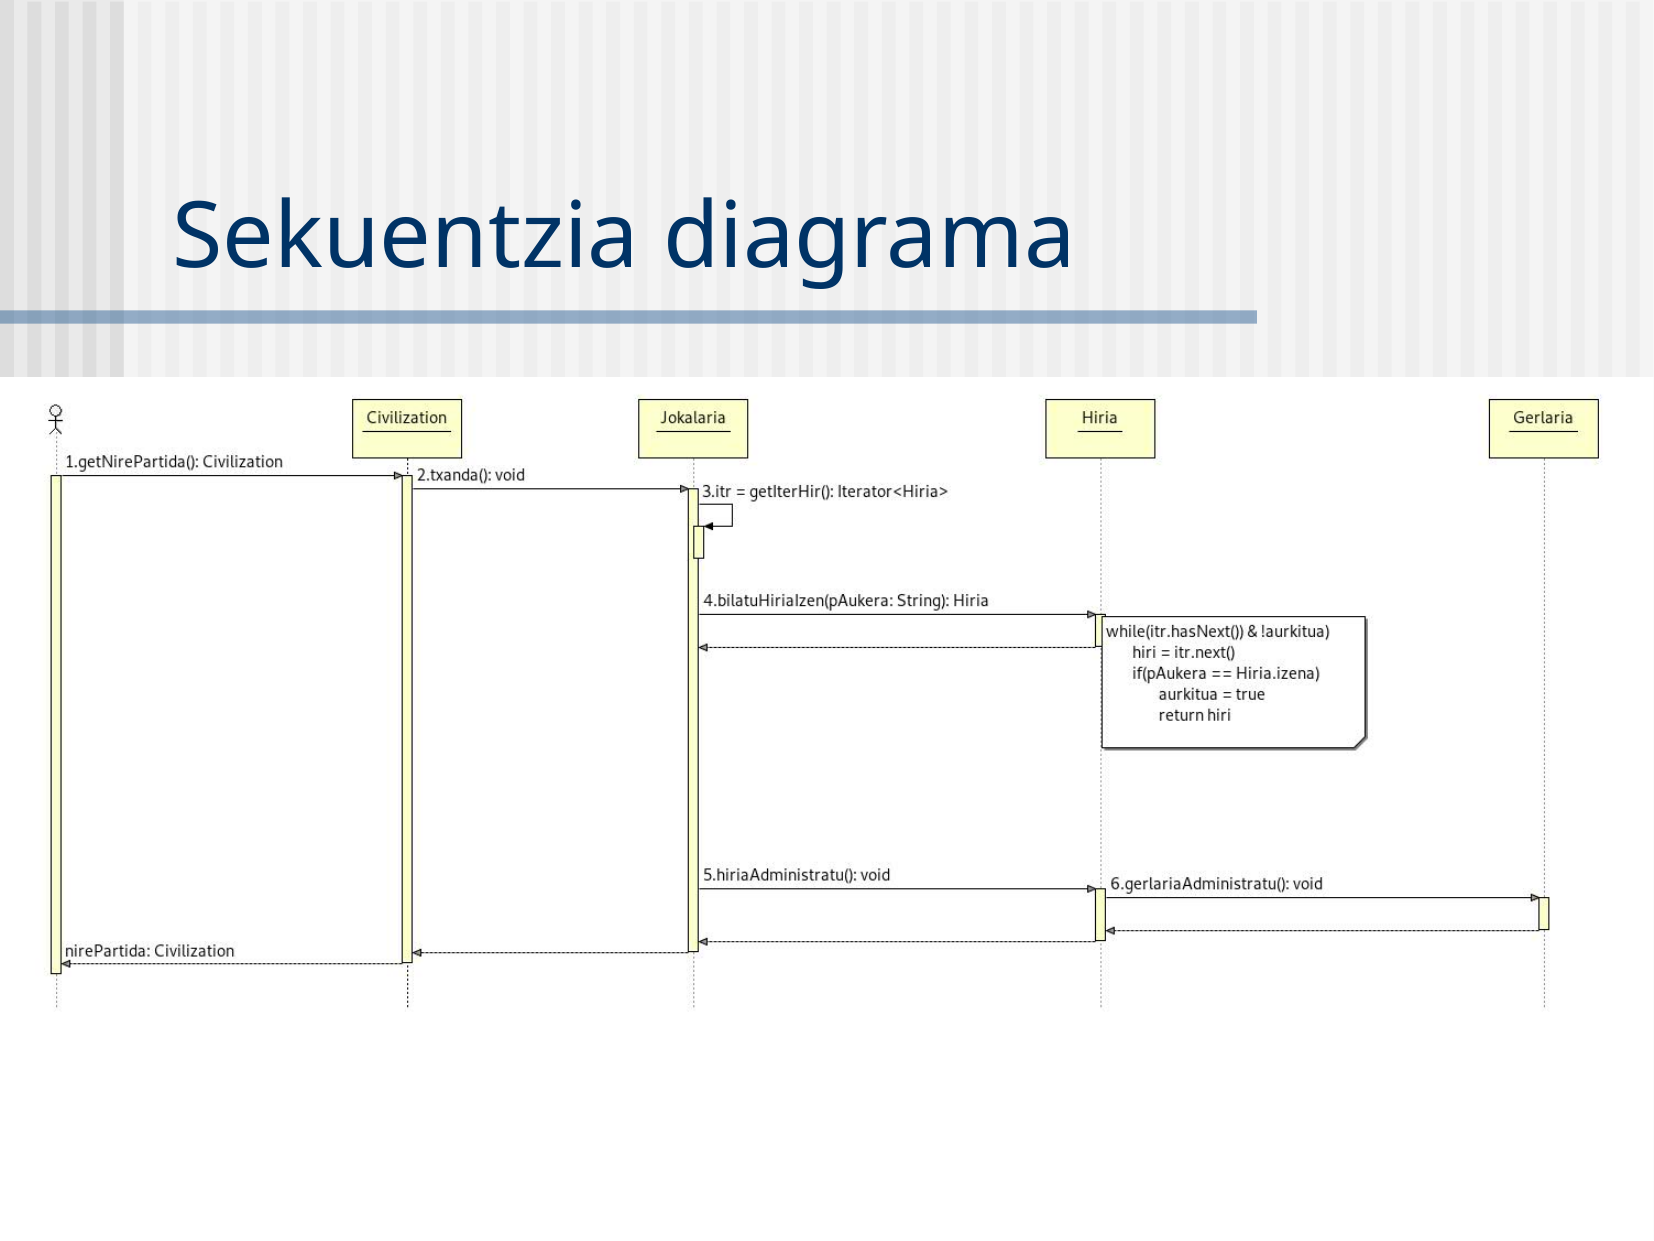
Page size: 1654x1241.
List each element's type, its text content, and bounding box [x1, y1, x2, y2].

title Sekuentzia diagrama [157, 33, 1634, 294]
picture [0, 377, 1654, 1241]
